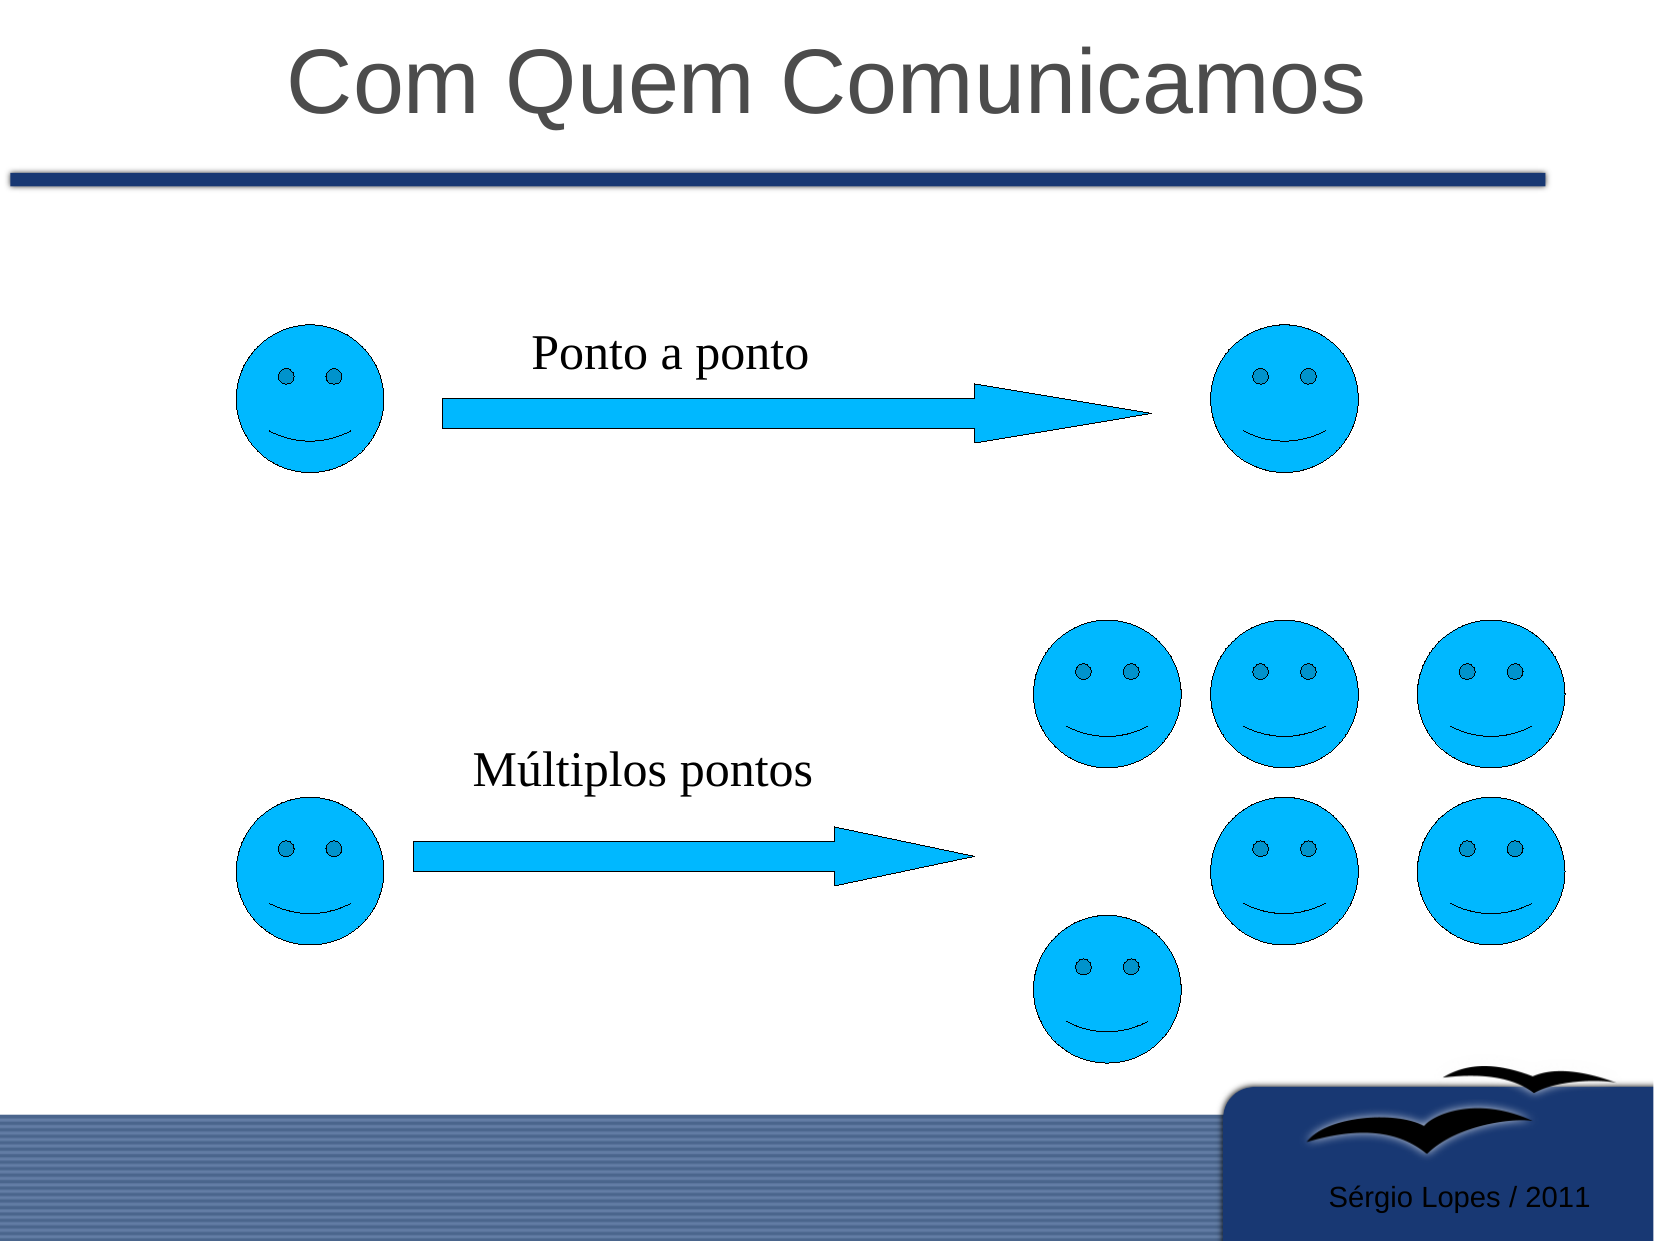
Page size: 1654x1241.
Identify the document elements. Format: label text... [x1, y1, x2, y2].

text_box Ponto a ponto [531, 324, 810, 381]
picture [0, 0, 1654, 1241]
text_box [1417, 797, 1566, 945]
text_box [236, 797, 384, 945]
text_box [442, 383, 1152, 443]
title Com Quem Comunicamos [121, 0, 1534, 164]
text_box [236, 324, 384, 473]
text_box [1210, 620, 1359, 768]
text_box [1417, 620, 1566, 768]
text_box [1210, 797, 1359, 945]
text_box [1033, 620, 1182, 768]
text_box Sérgio Lopes / 2011 [1328, 1181, 1588, 1214]
text_box Múltiplos pontos [472, 741, 814, 798]
text_box [1033, 915, 1182, 1064]
text_box [1210, 324, 1359, 473]
text_box [413, 826, 975, 886]
